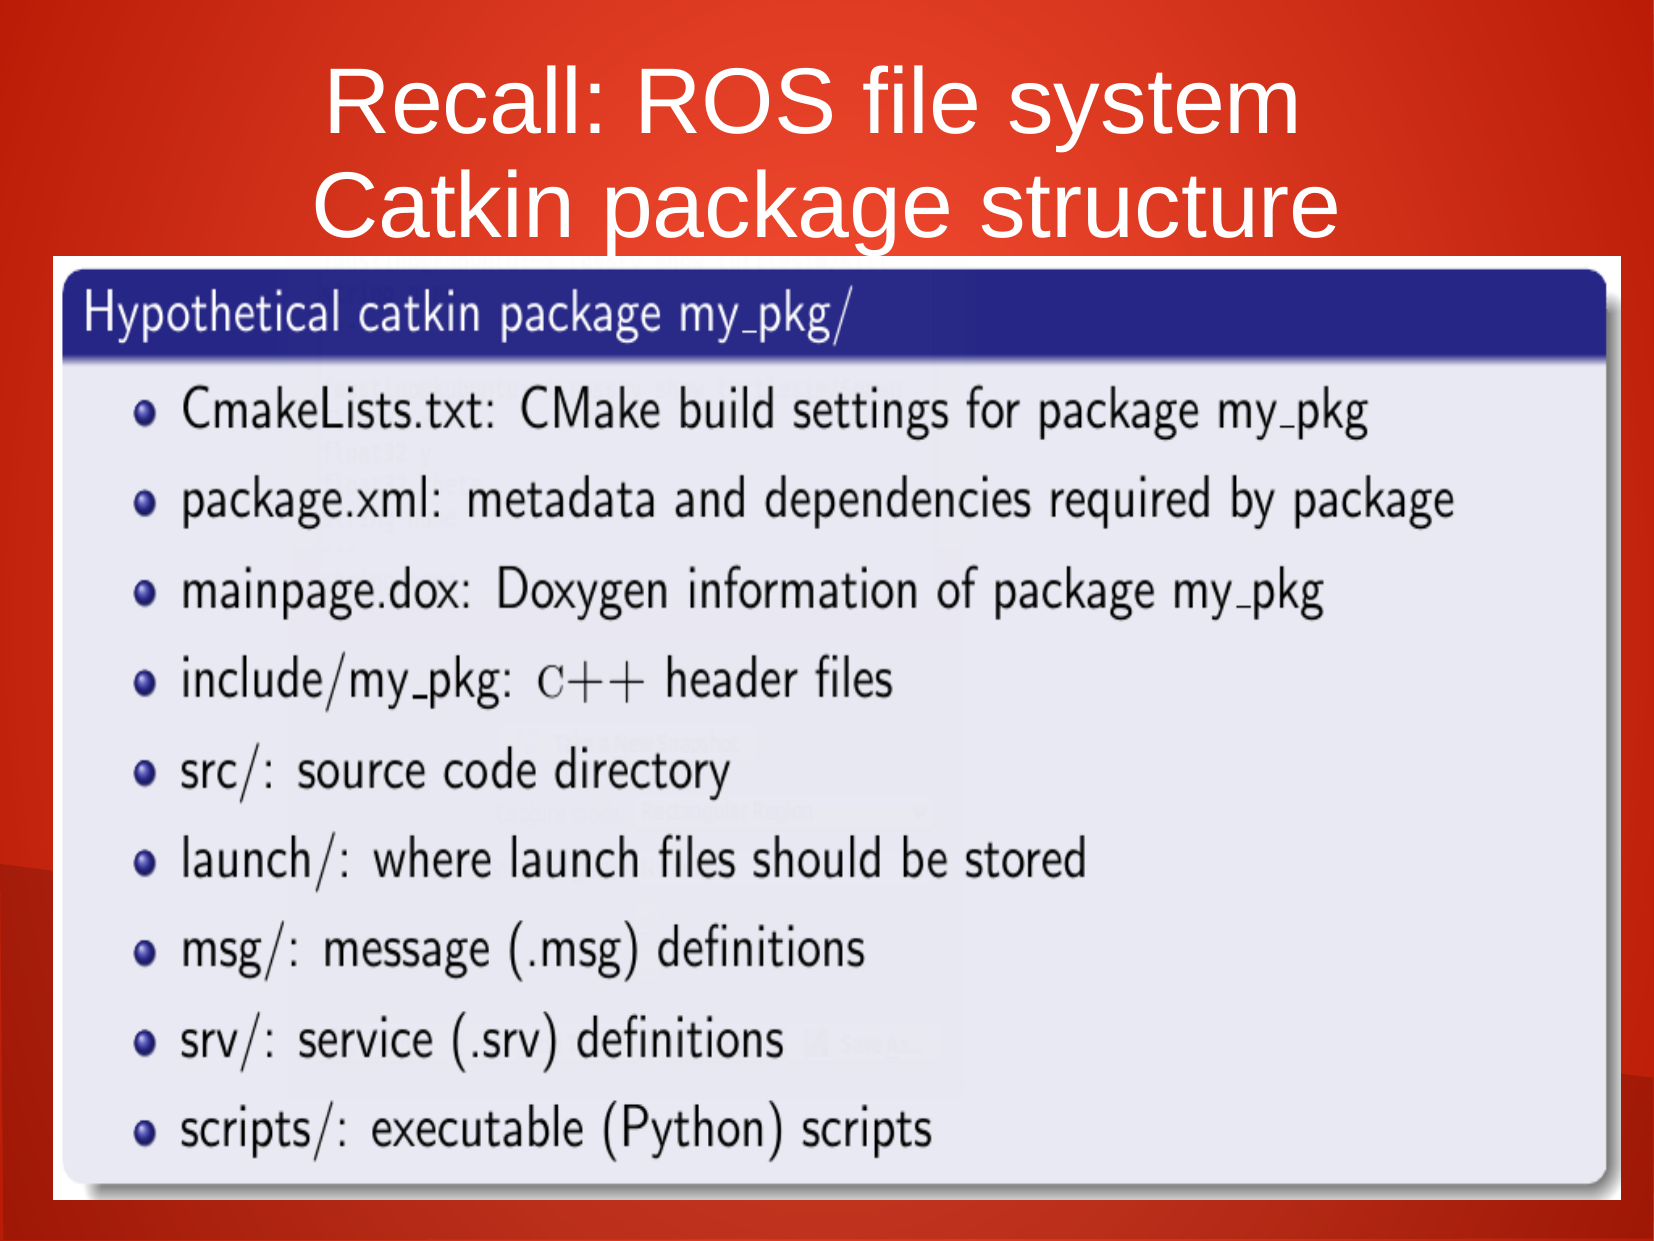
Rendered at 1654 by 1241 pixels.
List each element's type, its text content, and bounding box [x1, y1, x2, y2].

title Recall: ROS file system Catkin package structure [82, 48, 1571, 256]
picture [53, 256, 1621, 1201]
